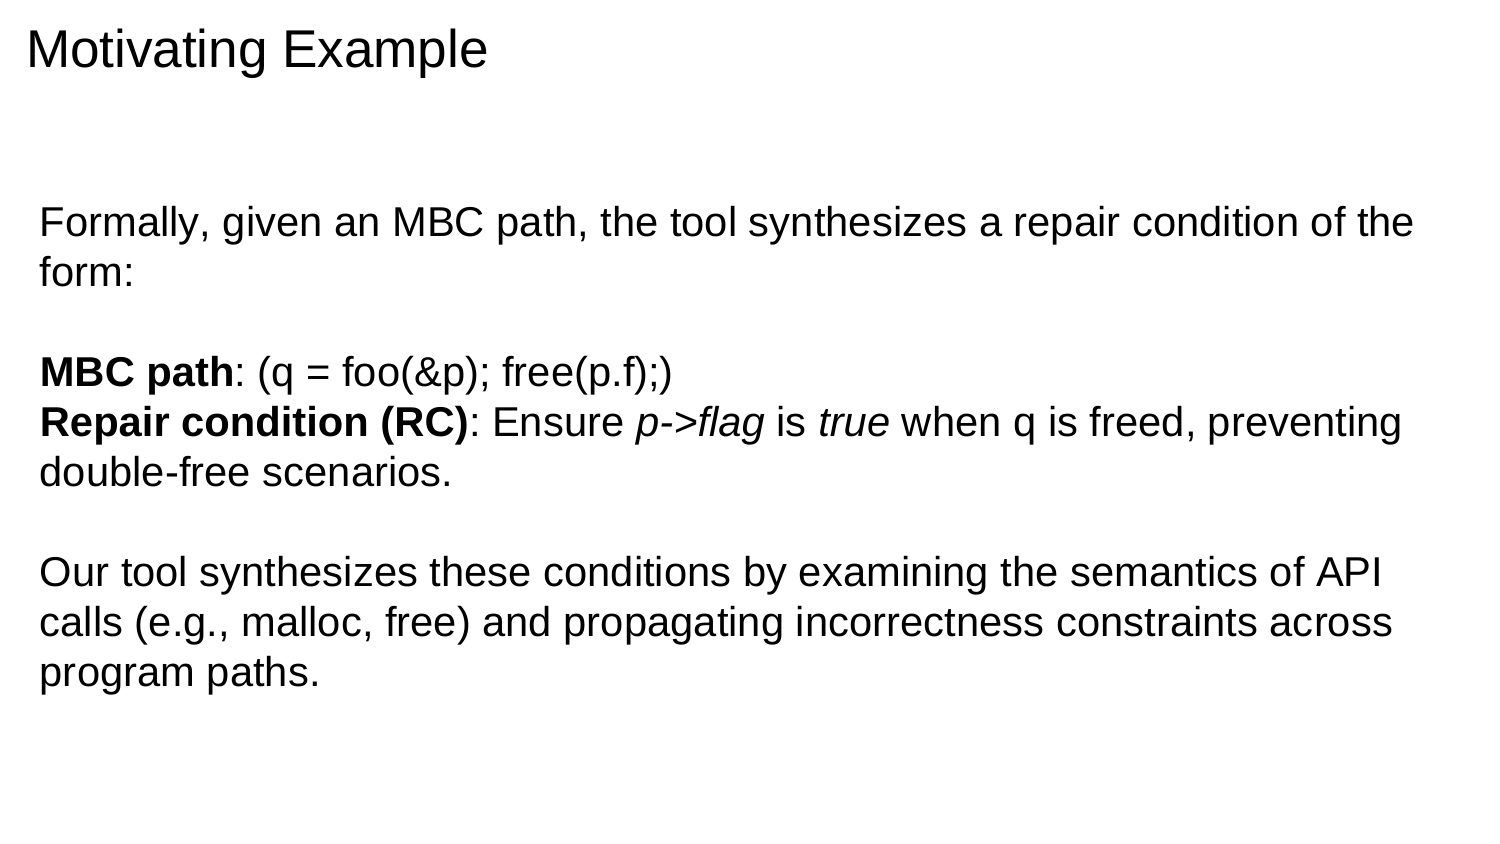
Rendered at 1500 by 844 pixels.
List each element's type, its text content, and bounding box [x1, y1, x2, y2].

text_box Formally, given an MBC path, the tool synthesizes a repair condition of the form: MBC path: (q = foo(&p); free(p.f);) Repair condition (RC): Ensure p->flag is true when q is freed, preventing double-free scenarios. Our tool synthesizes these conditions by examining the semantics of API calls (e.g., malloc, free) and propagating incorrectness constraints across program paths. [24, 187, 1475, 758]
title Motivating Example [11, 0, 1409, 94]
